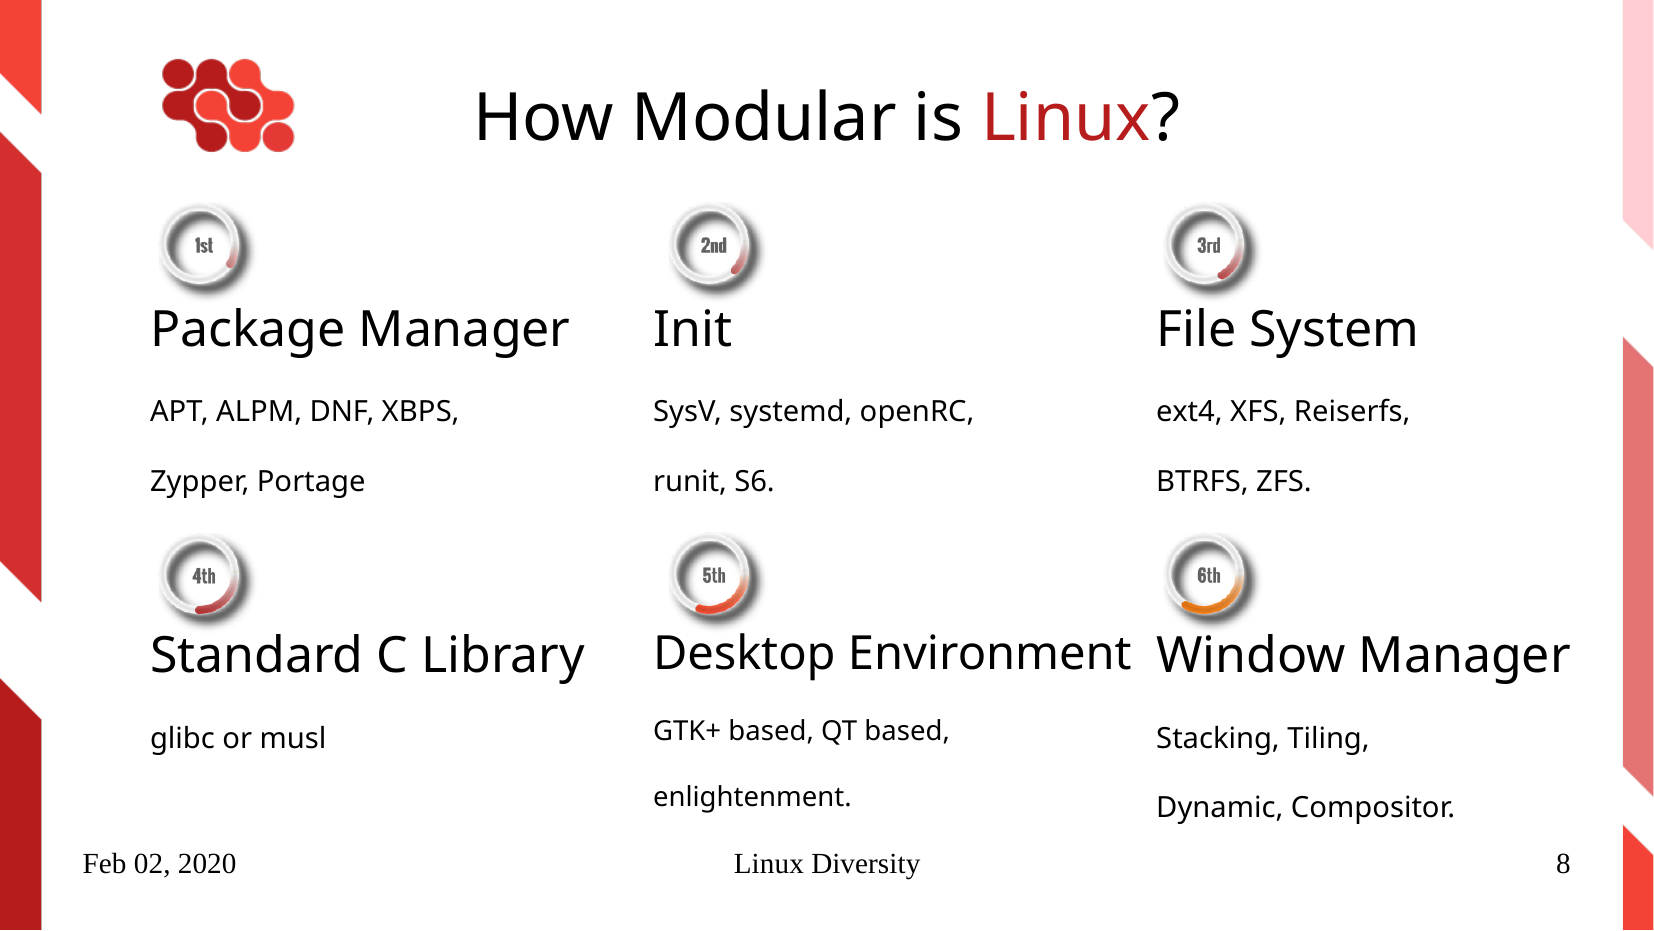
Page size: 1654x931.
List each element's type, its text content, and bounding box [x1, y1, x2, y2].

title How Modular is Linux? [82, 37, 1571, 193]
list Desktop Environment GTK+ based, QT based, enlightenment. [653, 619, 1133, 877]
list Package Manager APT, ALPM, DNF, XBPS, Zypper, Portage [150, 292, 630, 550]
list Window Manager Stacking, Tiling, Dynamic, Compositor. [1156, 619, 1636, 877]
list Standard C Library glibc or musl [150, 619, 630, 877]
picture [0, 0, 1654, 930]
list File System ext4, XFS, Reiserfs, BTRFS, ZFS. [1156, 292, 1636, 550]
list Init SysV, systemd, openRC, runit, S6. [653, 292, 1133, 550]
